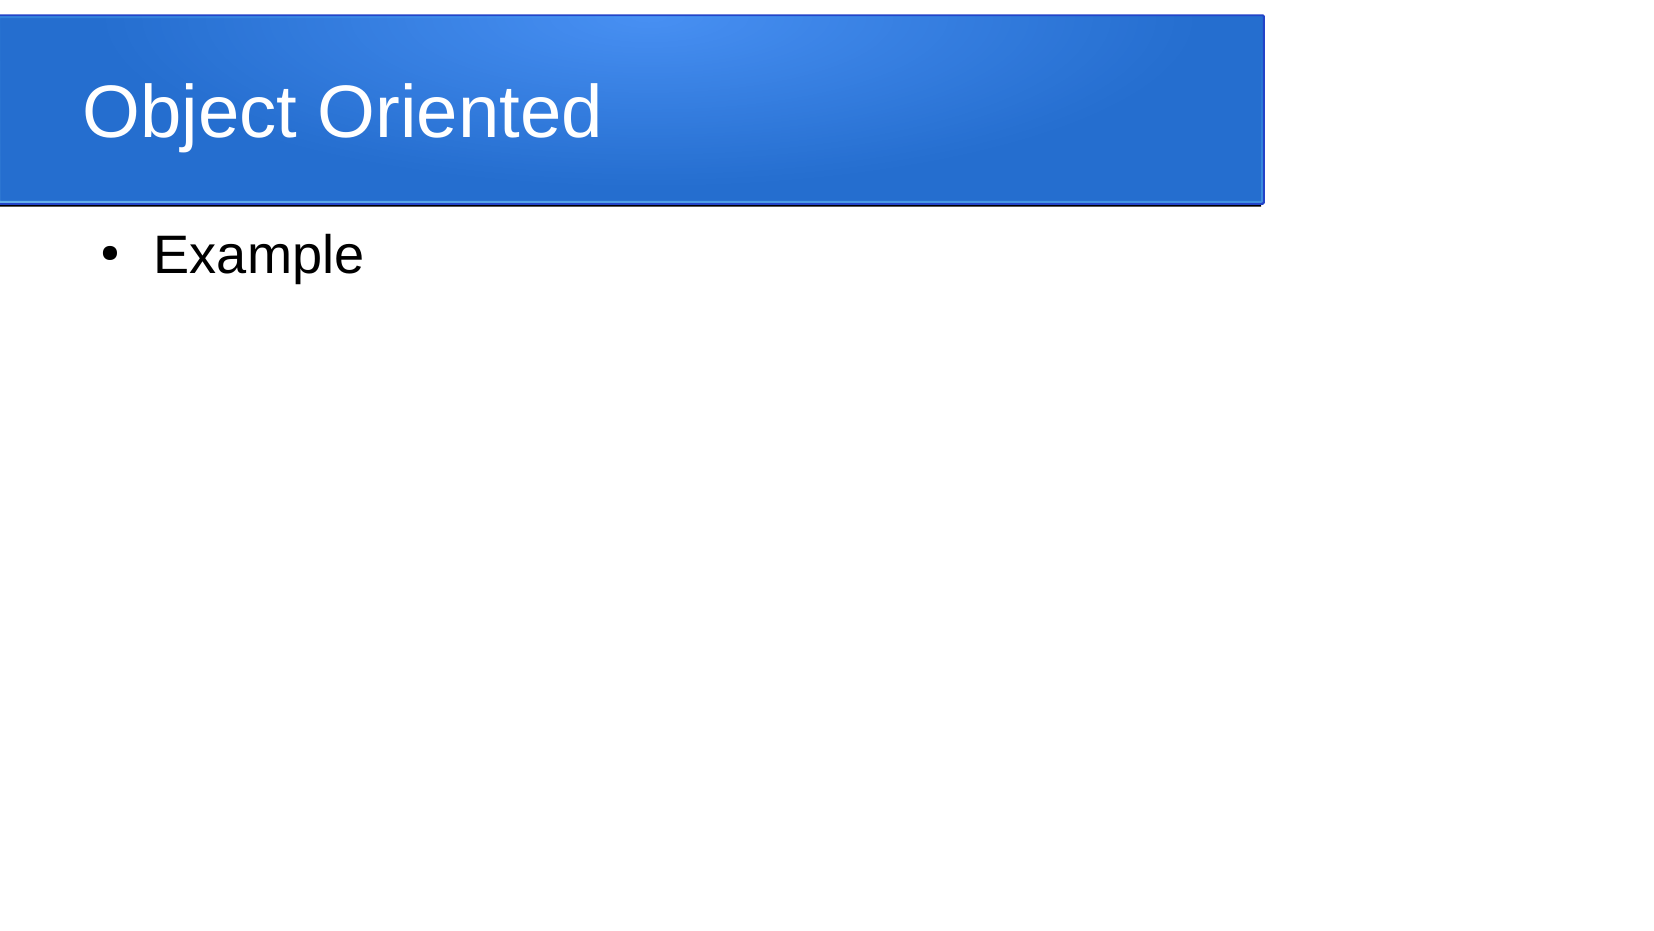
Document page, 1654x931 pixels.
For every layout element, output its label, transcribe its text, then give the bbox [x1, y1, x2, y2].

title Object Oriented [82, 35, 1235, 189]
list Example [82, 224, 1571, 764]
